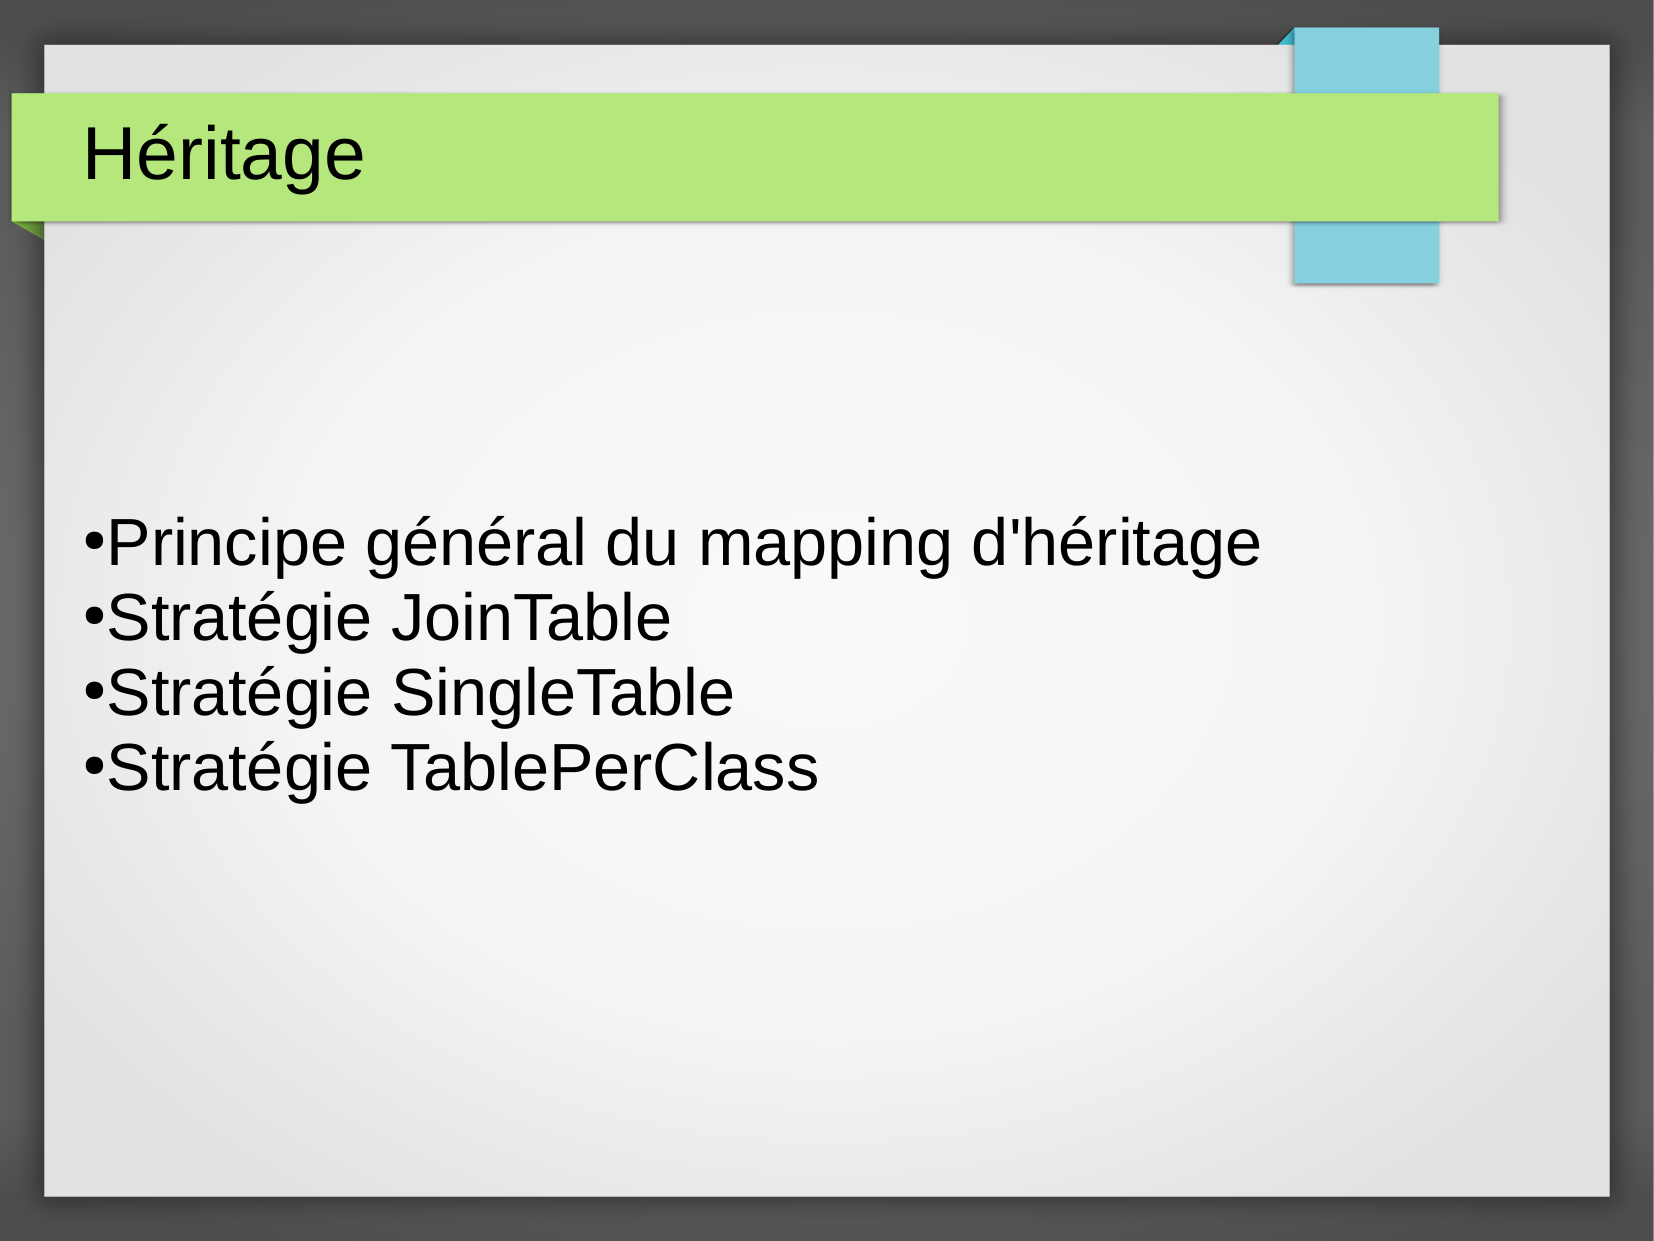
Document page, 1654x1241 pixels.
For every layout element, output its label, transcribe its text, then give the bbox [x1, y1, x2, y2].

subtitle Principe général du mapping d'héritage Stratégie JoinTable Stratégie SingleTable Stratégie TablePerClass [82, 295, 1571, 1015]
title Héritage [82, 94, 1264, 213]
picture [0, 0, 1654, 1241]
